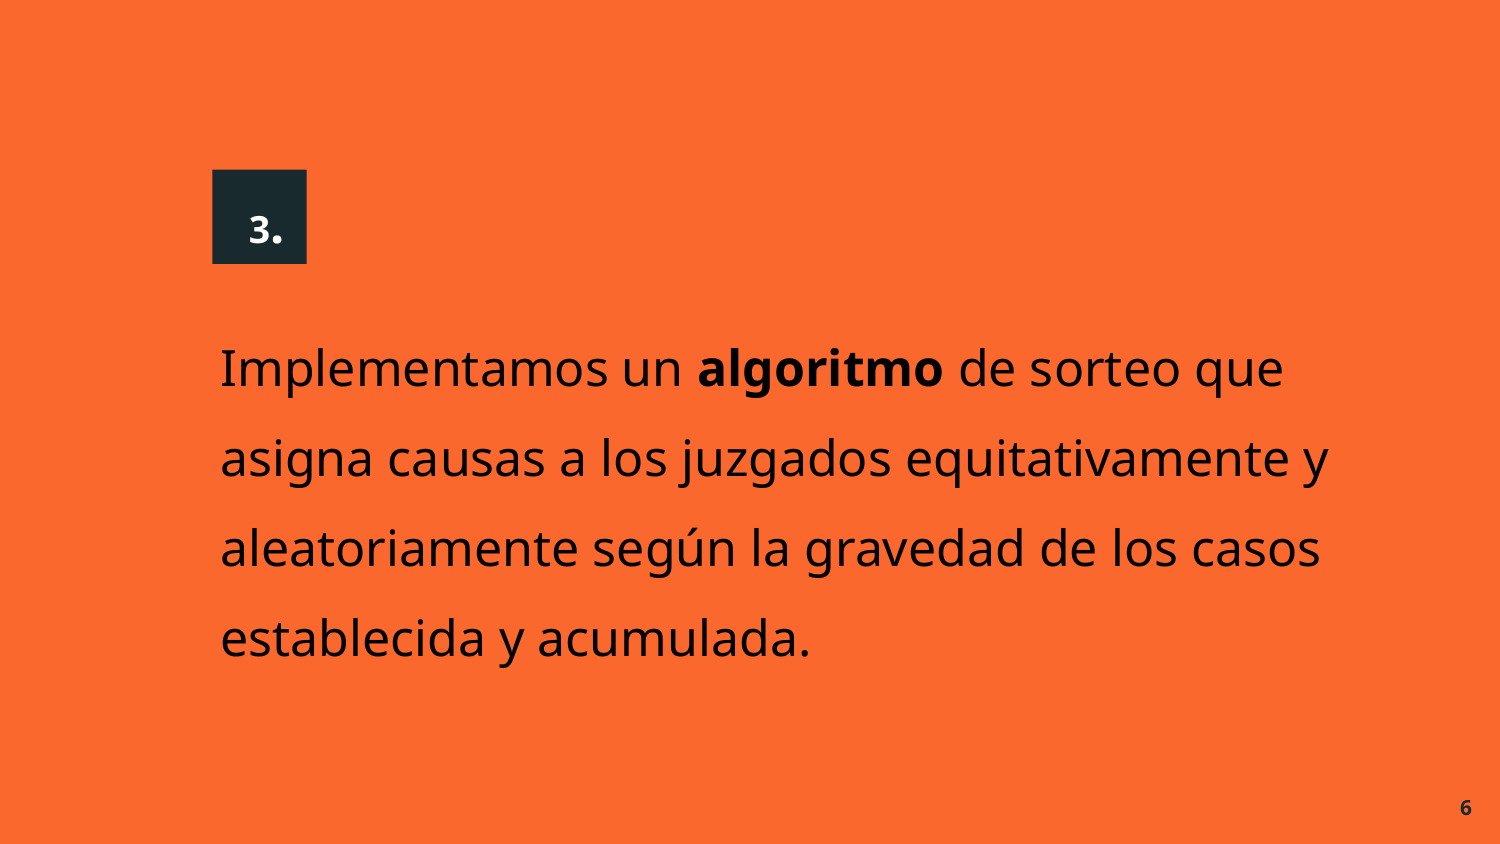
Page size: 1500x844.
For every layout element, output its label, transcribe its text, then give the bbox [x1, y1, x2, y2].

slide_number <number> [1397, 779, 1487, 844]
text_box Implementamos un algoritmo de sorteo que asigna causas a los juzgados equitativamente y aleatoriamente según la gravedad de los casos establecida y acumulada. [205, 291, 1459, 552]
text_box 3. [233, 178, 385, 267]
